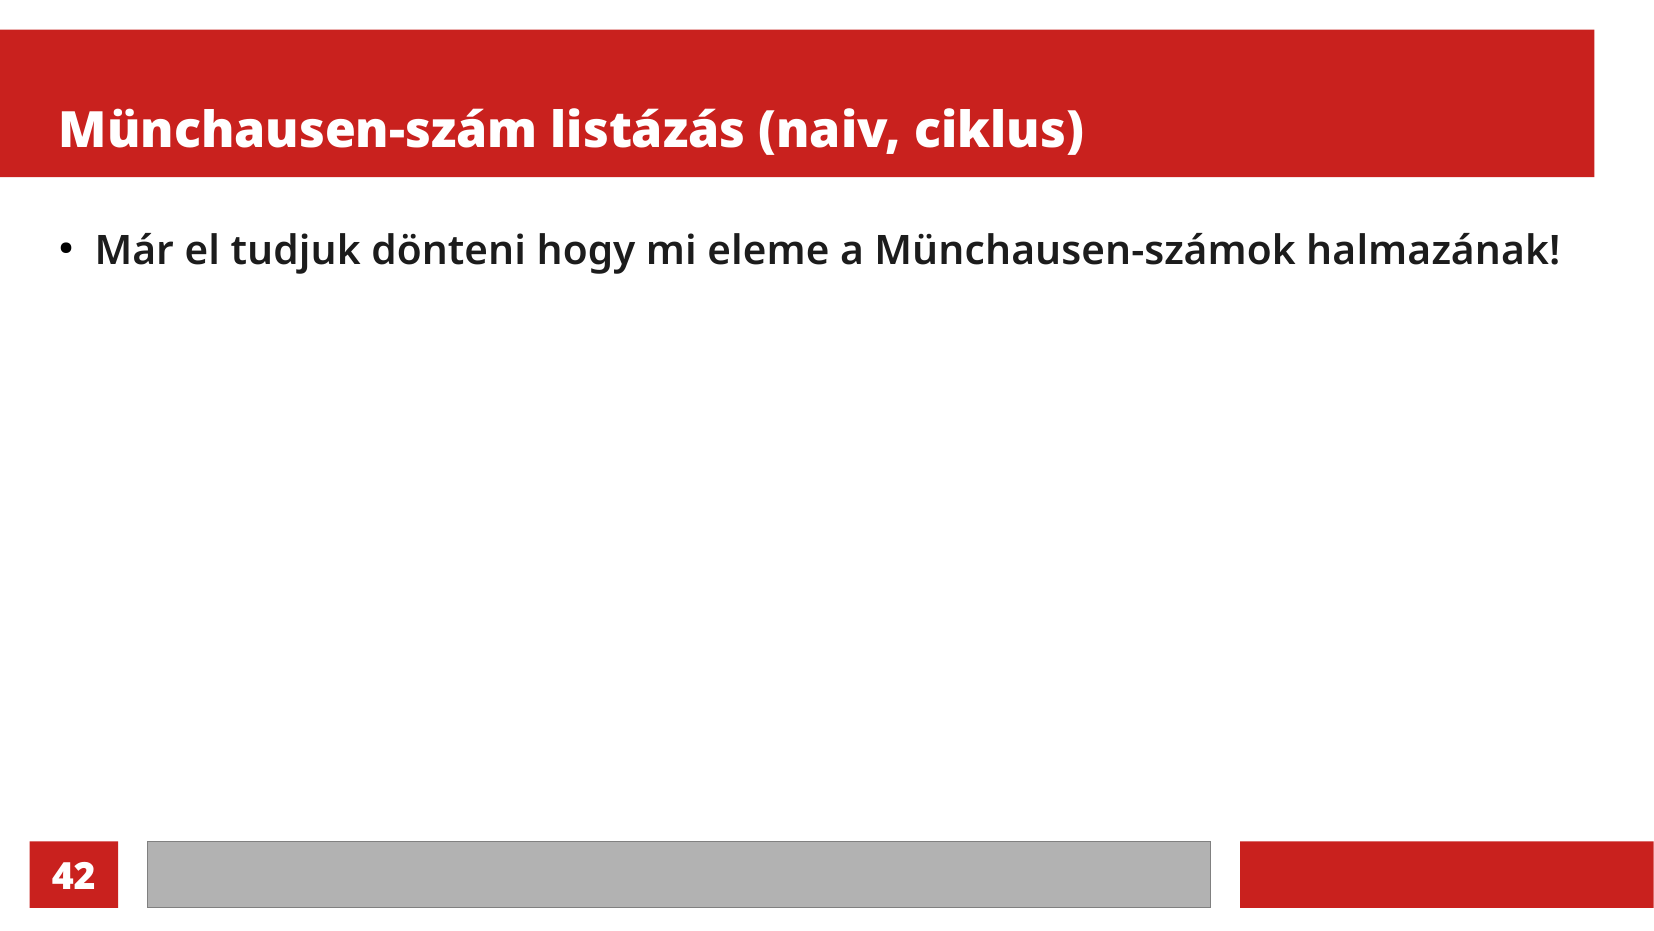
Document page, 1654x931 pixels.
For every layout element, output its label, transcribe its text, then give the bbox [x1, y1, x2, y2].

list Már el tudjuk dönteni hogy mi eleme a Münchausen-számok halmazának! [59, 221, 1565, 502]
title Münchausen-szám listázás (naiv, ciklus) [59, 44, 1595, 163]
